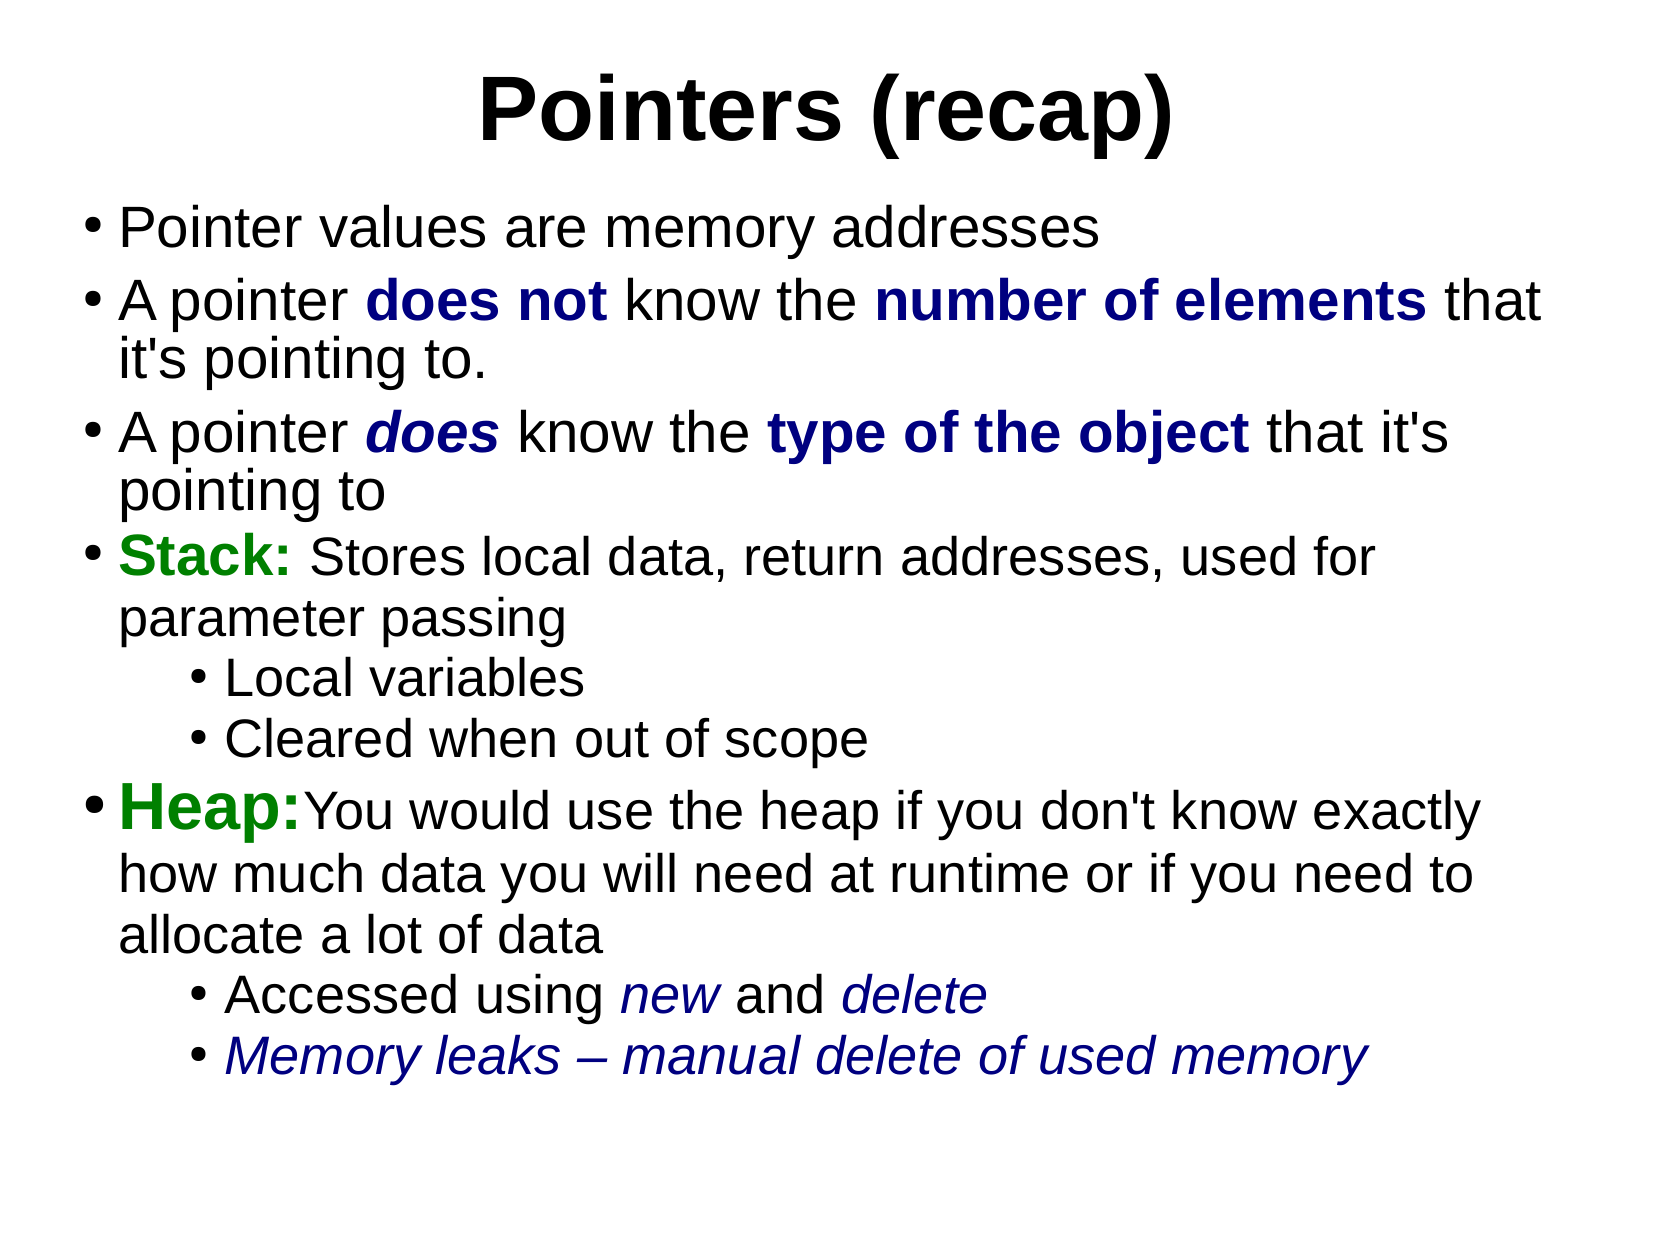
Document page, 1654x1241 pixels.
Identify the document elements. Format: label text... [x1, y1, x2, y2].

title Pointers (recap) [82, 5, 1571, 200]
subtitle Pointer values are memory addresses A pointer does not know the number of elements that it's pointing to. A pointer does know the type of the object that it's pointing to Stack: Stores local data, return addresses, used for parameter passing Local variables Cleared when out of scope Heap:You would use the heap if you don't know exactly how much data you will need at runtime or if you need to allocate a lot of data Accessed using new and delete Memory leaks – manual delete of used memory [82, 200, 1571, 1093]
